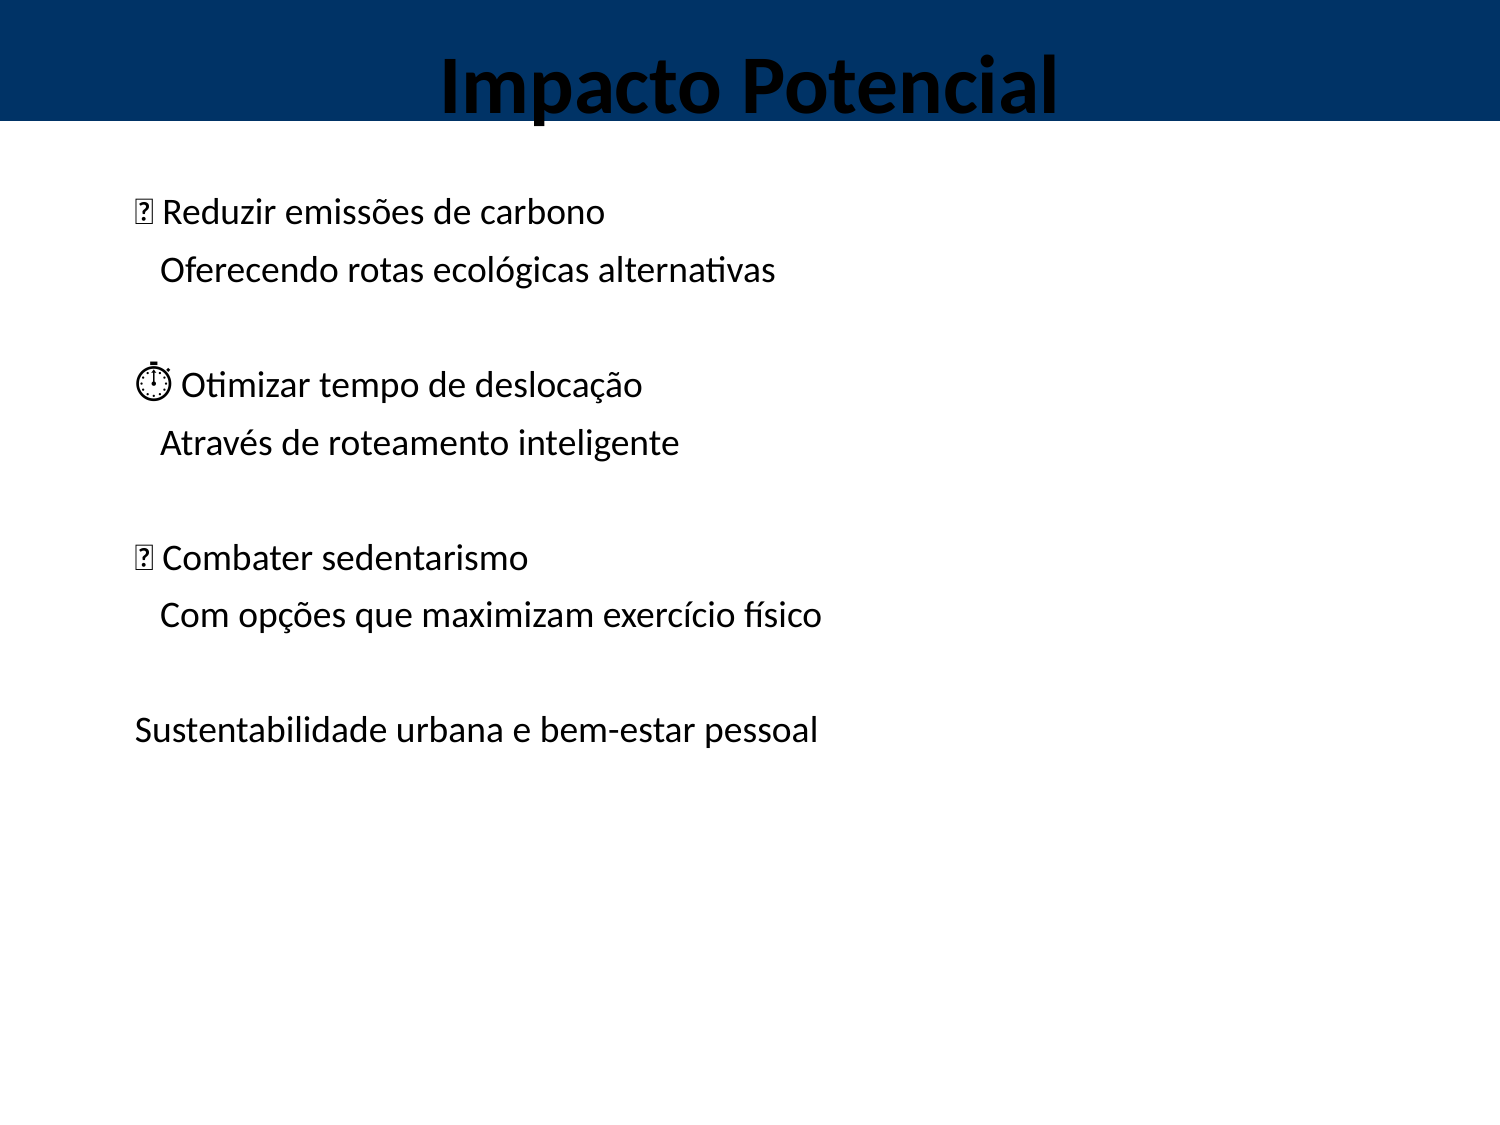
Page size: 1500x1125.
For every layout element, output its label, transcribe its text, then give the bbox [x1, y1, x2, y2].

text_box [0, 0, 1500, 120]
text_box 🚗 Reduzir emissões de carbono Oferecendo rotas ecológicas alternativas ⏱ Otimizar tempo de deslocação Através de roteamento inteligente 🏃 Combater sedentarismo Com opções que maximizam exercício físico Sustentabilidade urbana e bem-estar pessoal [119, 179, 1380, 758]
text_box Impacto Potencial [424, 22, 1076, 138]
